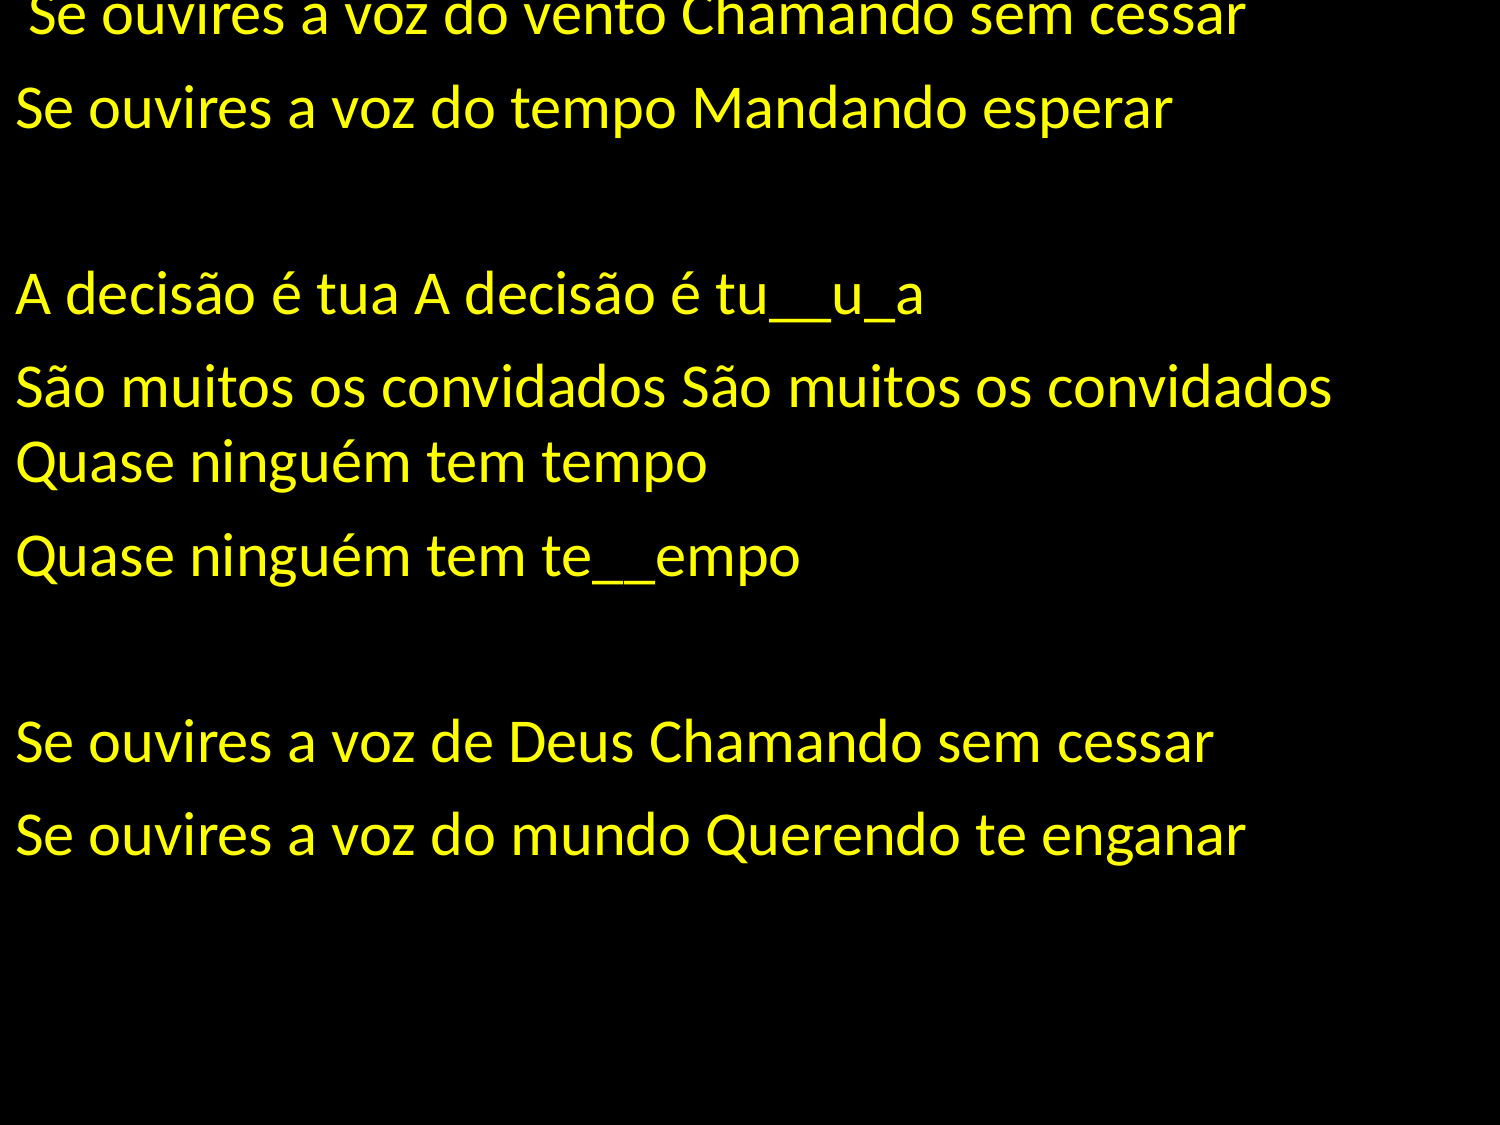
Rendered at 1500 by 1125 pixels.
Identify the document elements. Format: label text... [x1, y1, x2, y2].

subtitle Se ouvires a voz do vento Chamando sem cessar Se ouvires a voz do tempo Mandando esperar A decisão é tua A decisão é tu__u_a São muitos os convidados São muitos os convidados Quase ninguém tem tempo Quase ninguém tem te__empo Se ouvires a voz de Deus Chamando sem cessar Se ouvires a voz do mundo Querendo te enganar [0, 0, 1500, 1125]
